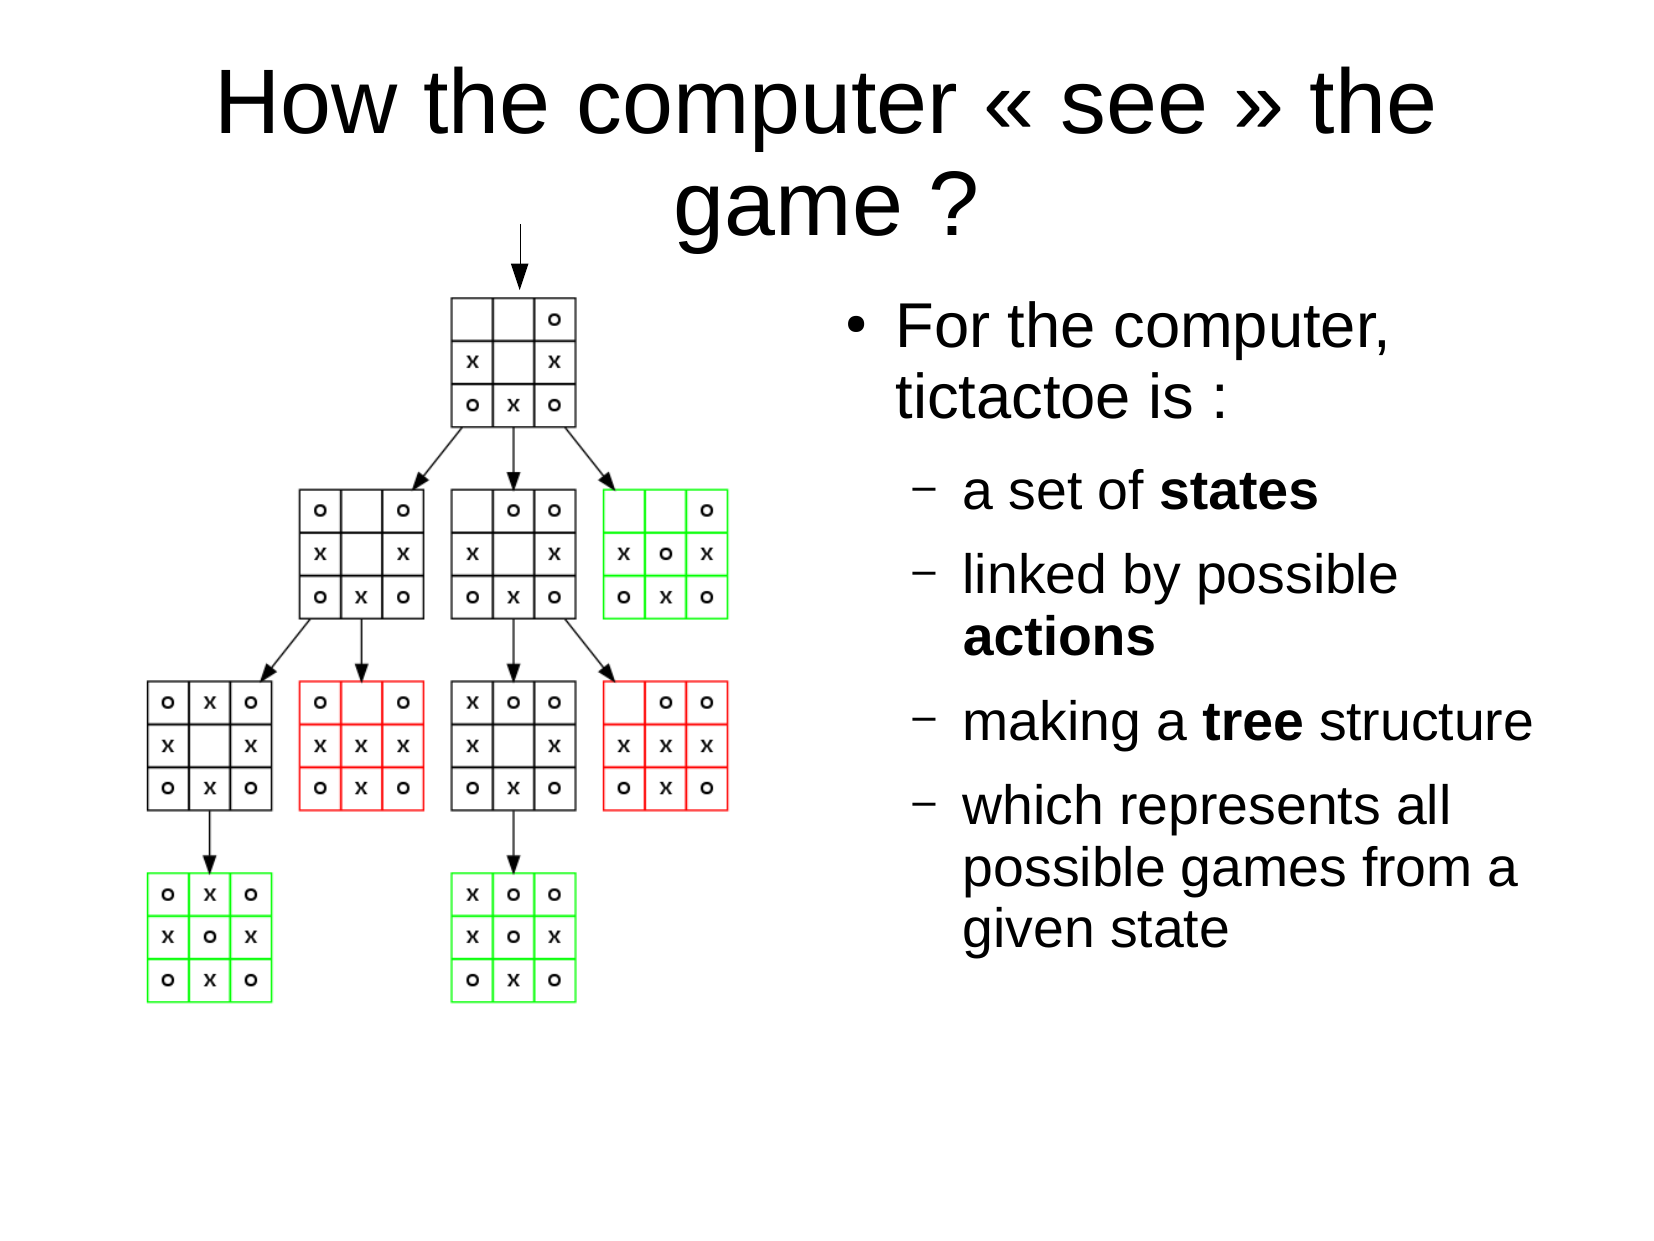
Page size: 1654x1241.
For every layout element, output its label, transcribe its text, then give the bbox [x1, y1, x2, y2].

title How the computer « see » the game ? [82, 49, 1571, 257]
picture [142, 290, 733, 1010]
list For the computer, tictactoe is : a set of states linked by possible actions making a tree structure which represents all possible games from a given state [828, 290, 1539, 1010]
